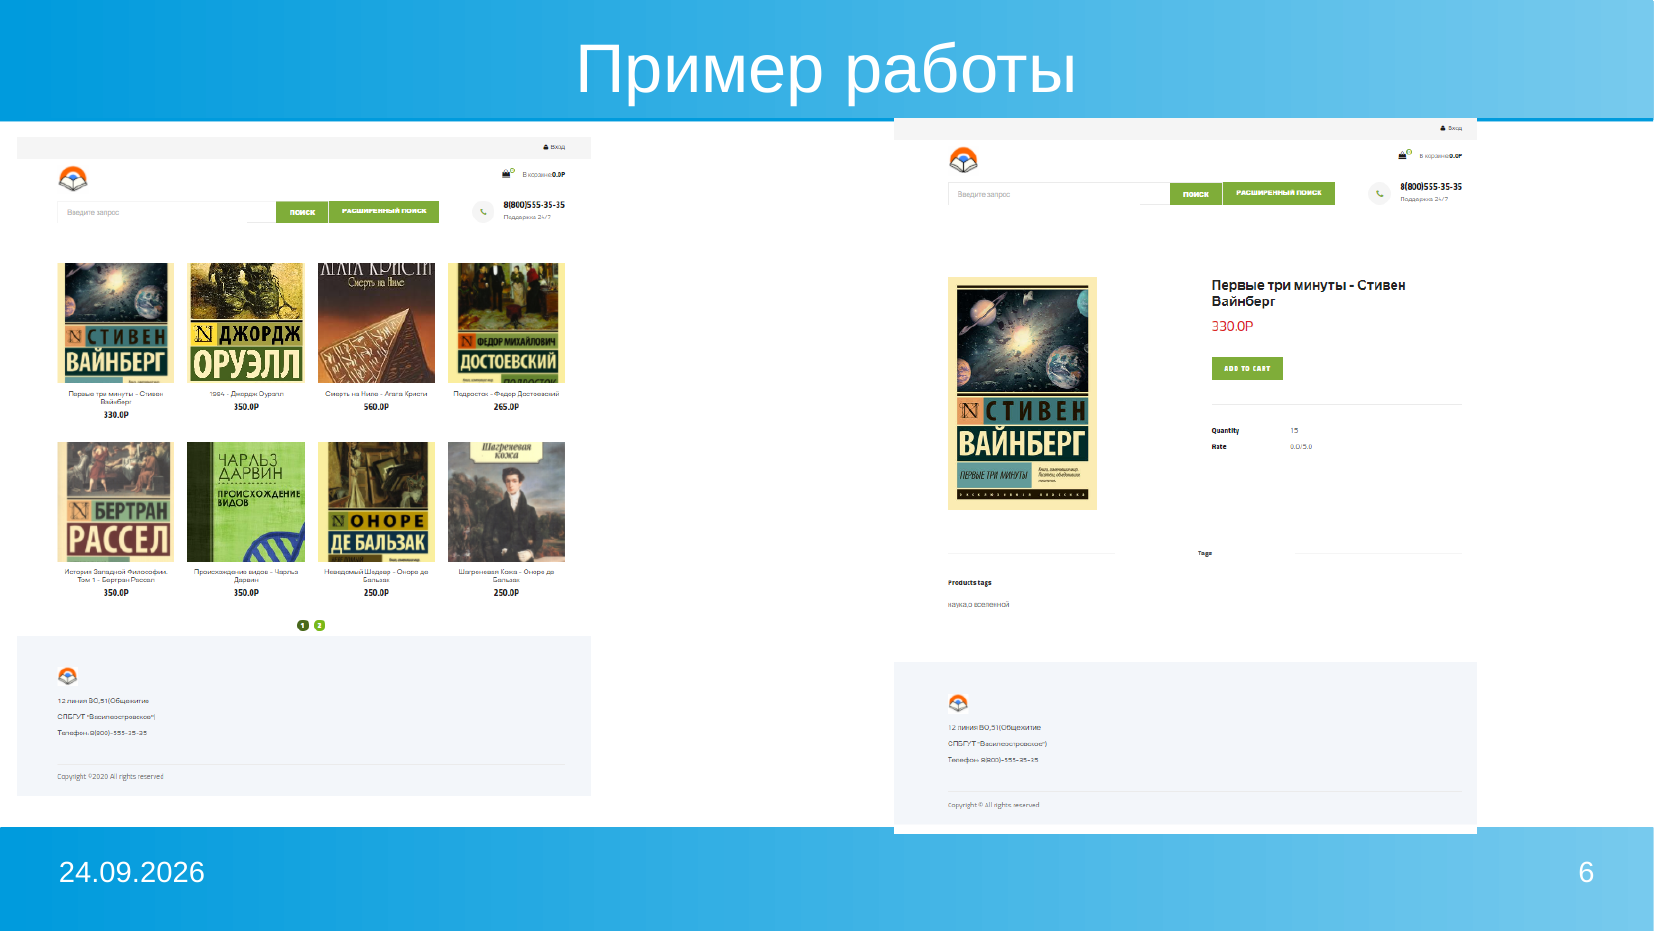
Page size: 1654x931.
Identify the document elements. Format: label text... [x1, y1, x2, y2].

picture [894, 118, 1477, 834]
picture [17, 137, 591, 798]
title Пример работы [59, 29, 1595, 108]
